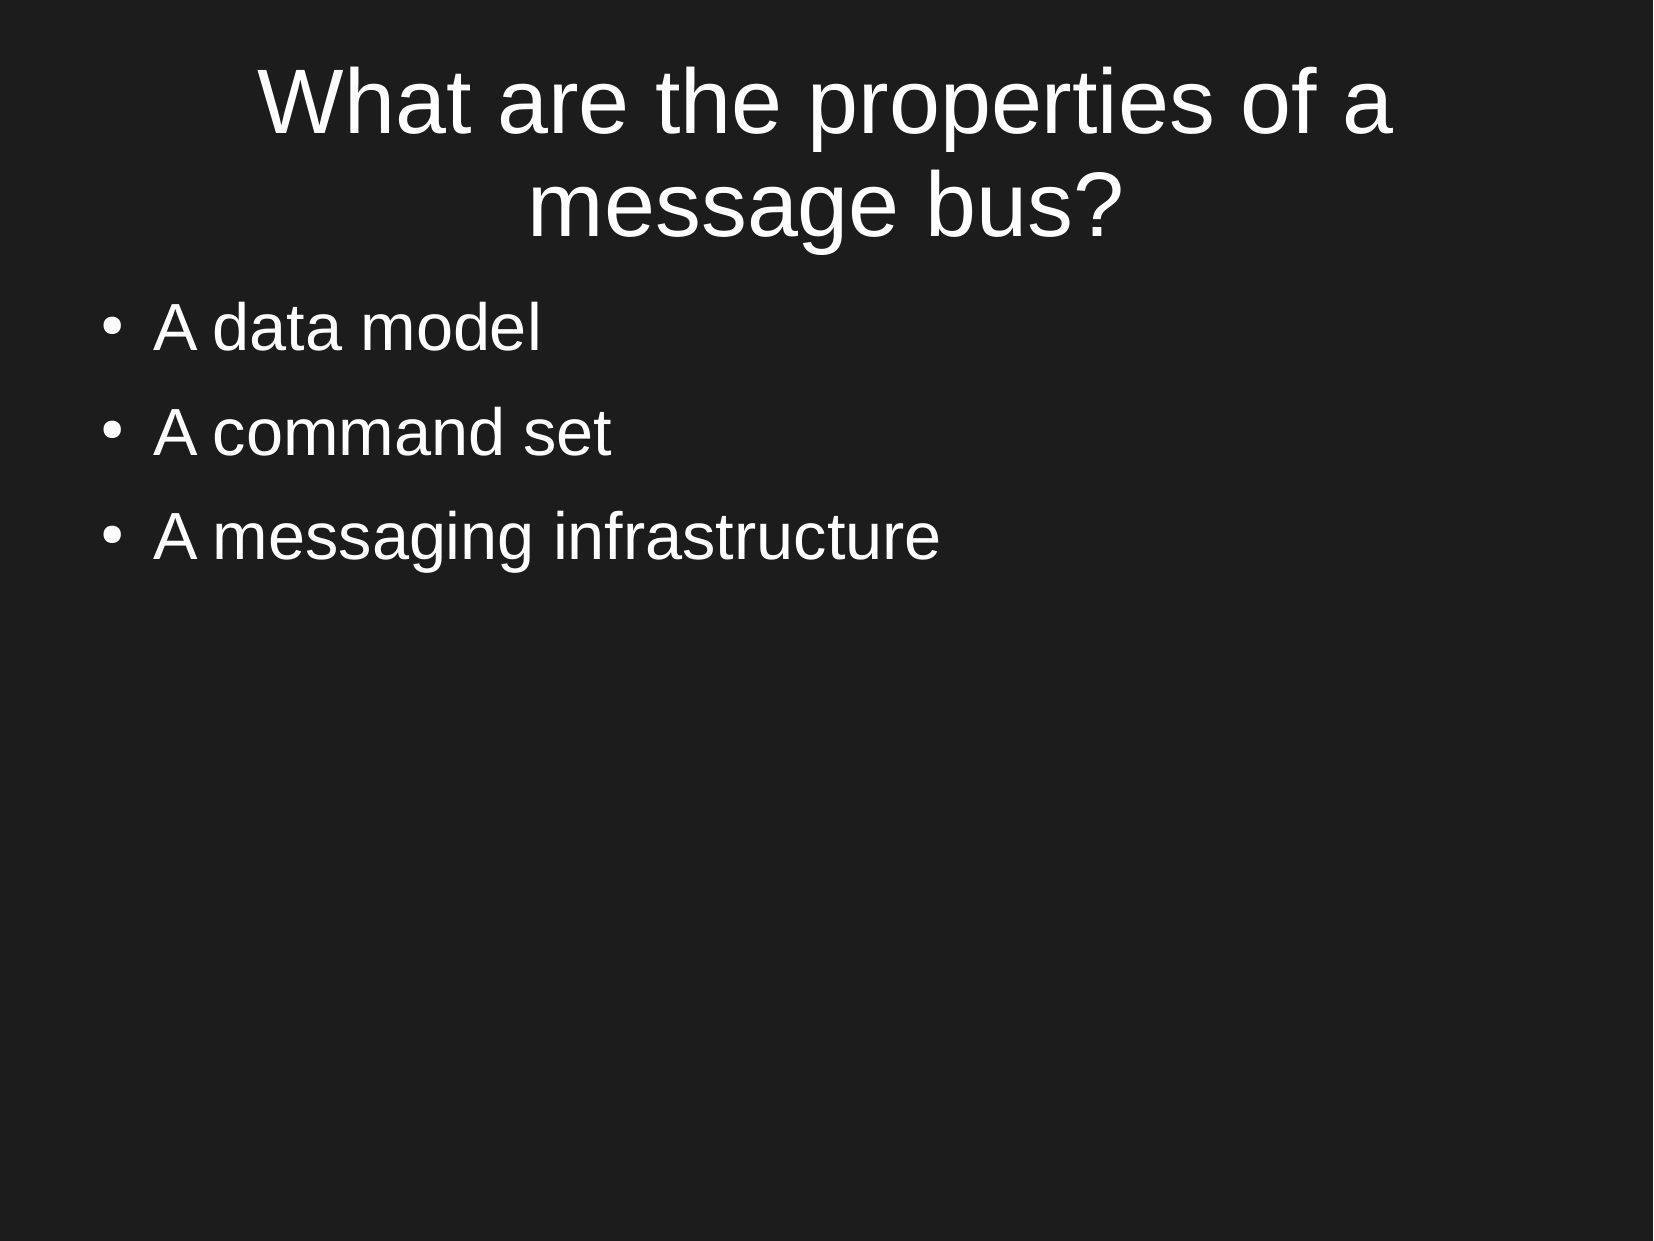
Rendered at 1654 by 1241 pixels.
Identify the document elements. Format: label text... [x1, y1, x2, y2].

list A data model A command set A messaging infrastructure [82, 290, 1571, 1010]
title What are the properties of a message bus? [82, 49, 1571, 257]
